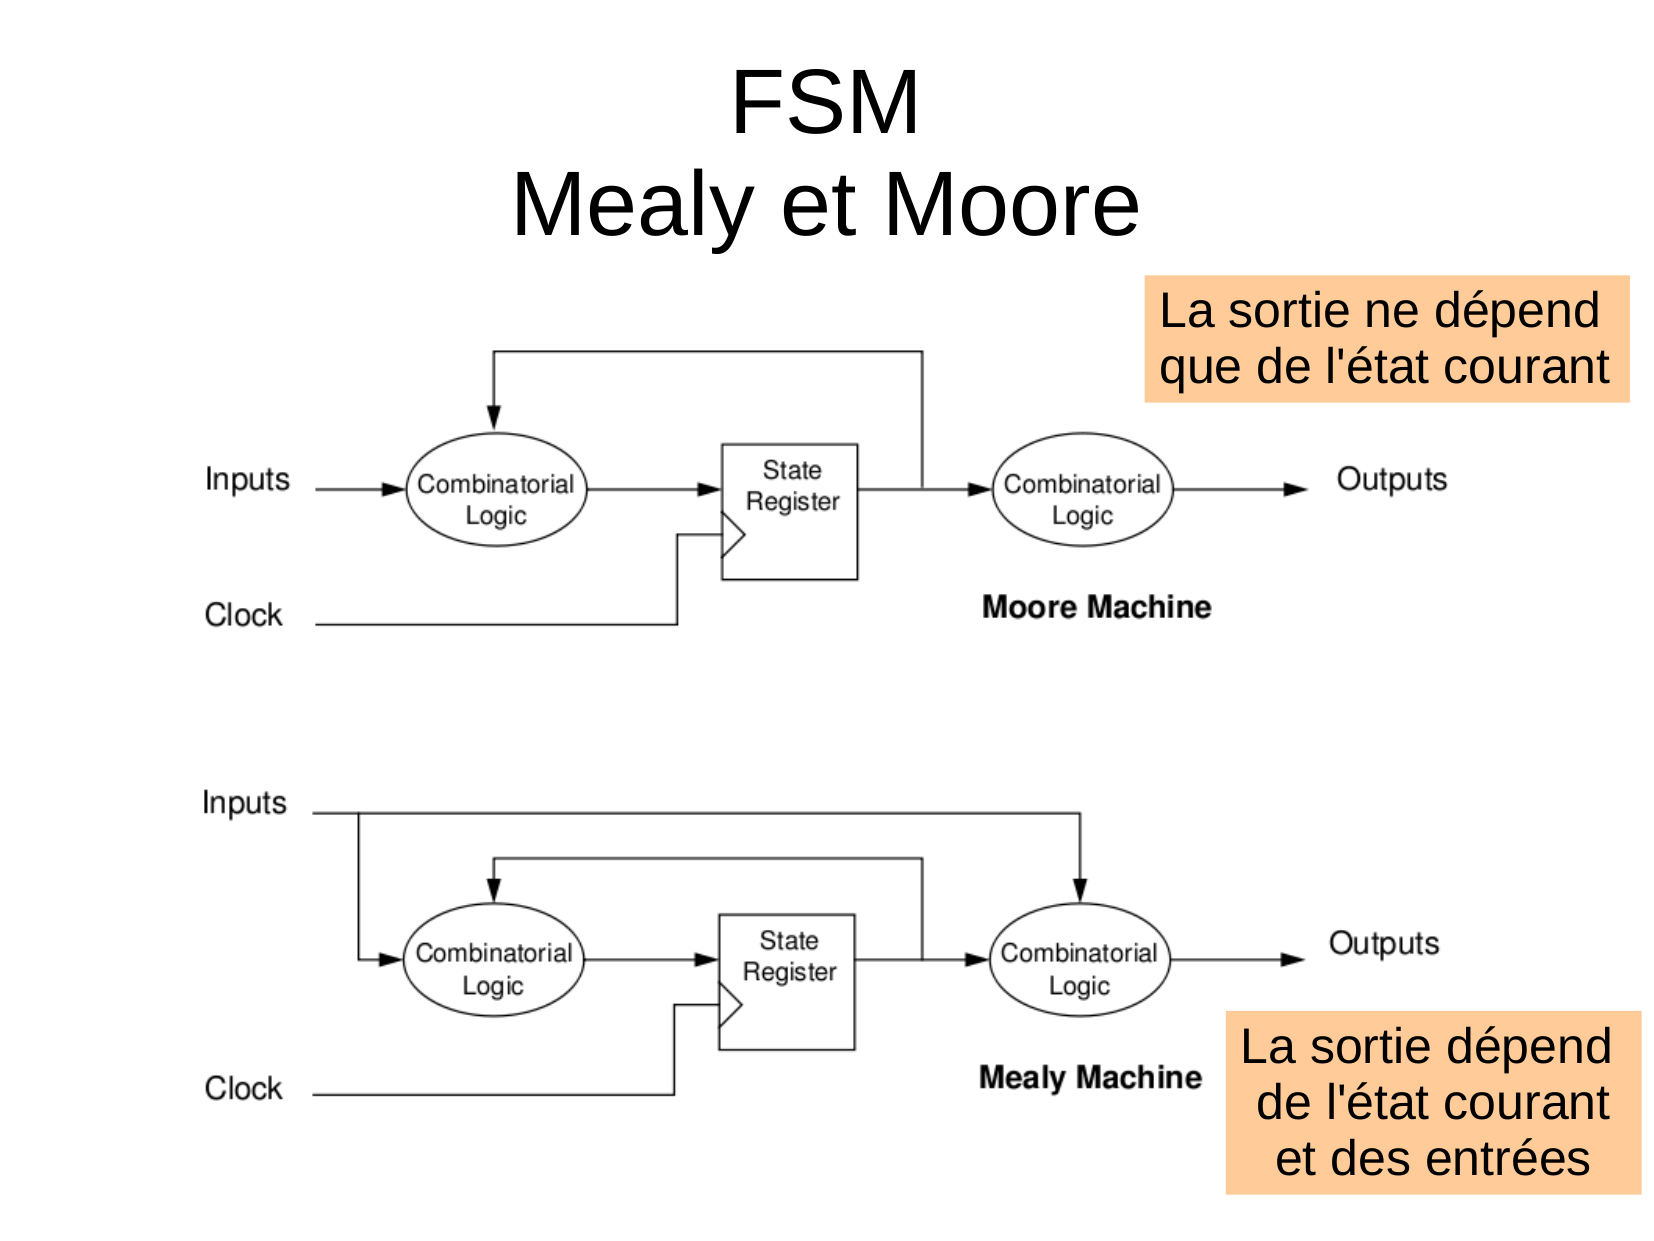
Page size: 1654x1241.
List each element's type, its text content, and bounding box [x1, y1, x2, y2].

text_box La sortie dépend de l'état courant et des entrées [1225, 1010, 1642, 1195]
title FSM Mealy et Moore [82, 49, 1571, 257]
text_box La sortie ne dépend que de l'état courant [1144, 275, 1630, 403]
picture [153, 307, 1459, 1165]
